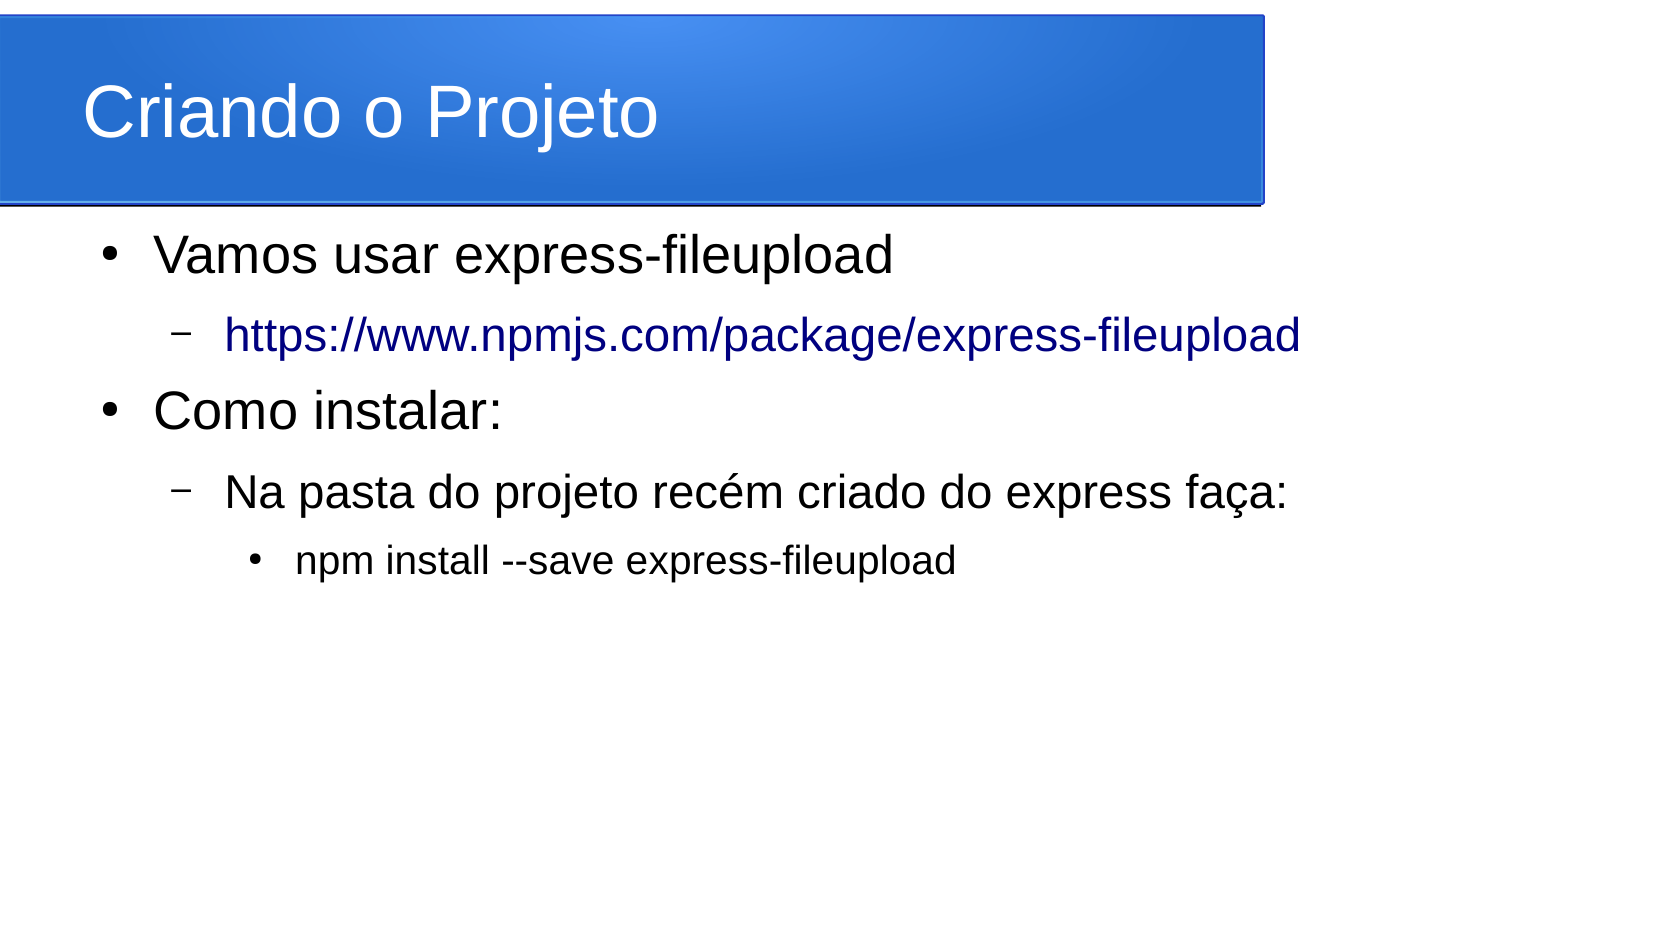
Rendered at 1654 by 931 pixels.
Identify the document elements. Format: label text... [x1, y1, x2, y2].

list Vamos usar express-fileupload https://www.npmjs.com/package/express-fileupload Como instalar: Na pasta do projeto recém criado do express faça: npm install --save express-fileupload [82, 224, 1571, 764]
title Criando o Projeto [82, 35, 1235, 189]
